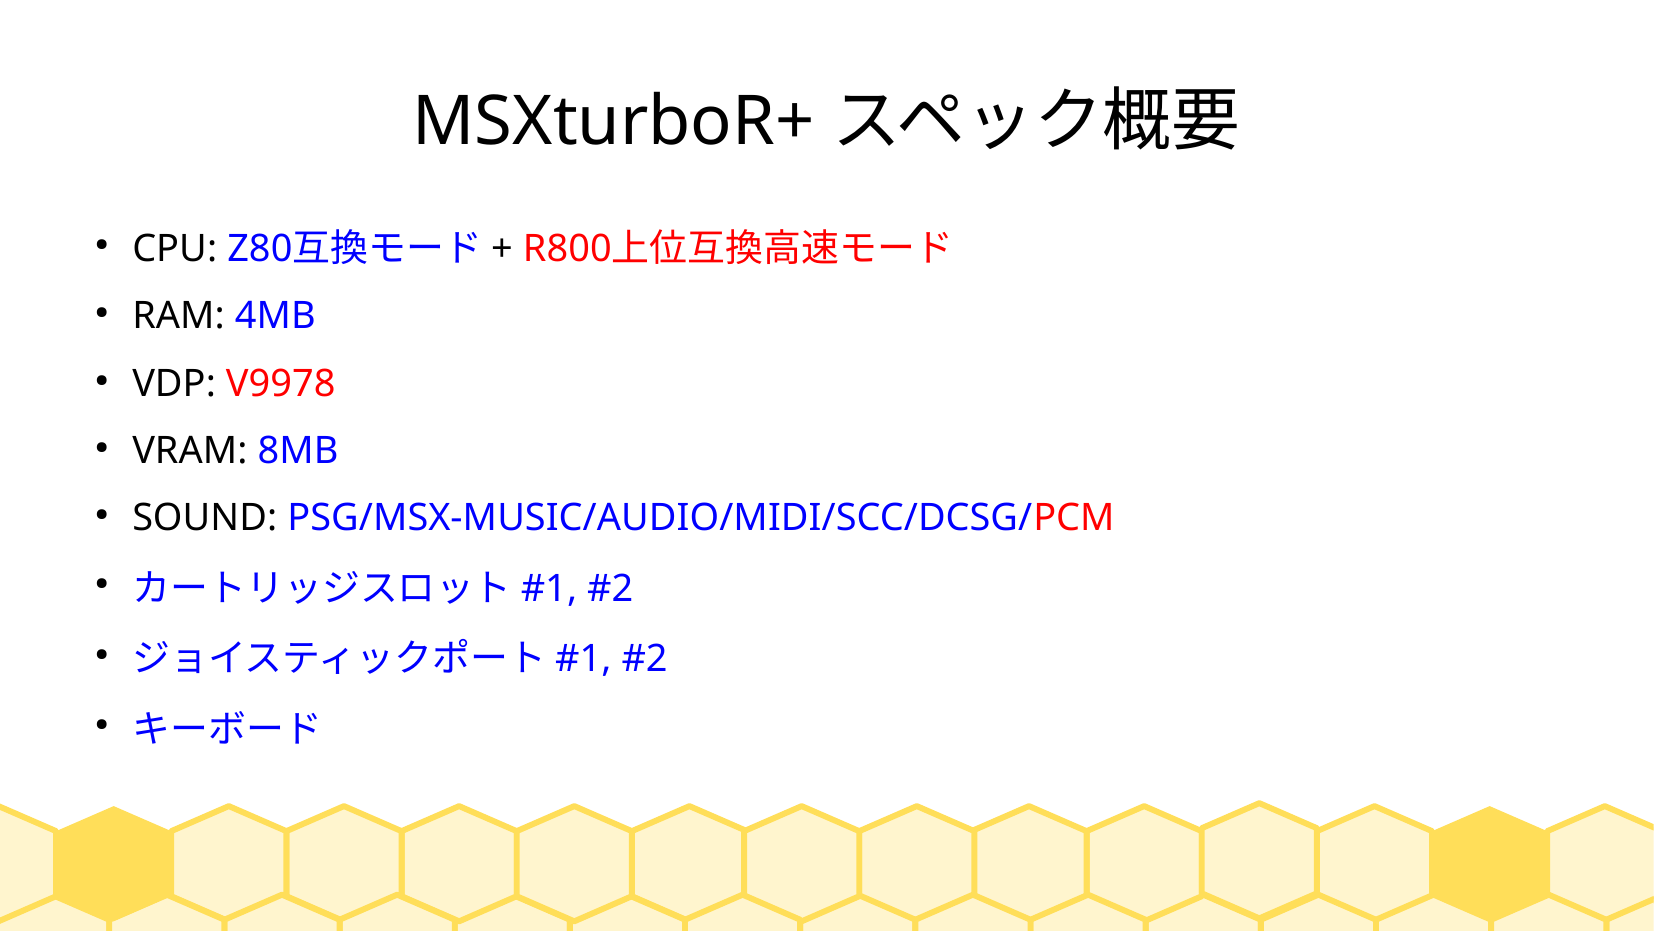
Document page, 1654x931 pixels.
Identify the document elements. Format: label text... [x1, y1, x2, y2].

title MSXturboR+ スペック概要 [82, 37, 1571, 193]
list CPU: Z80互換モード + R800上位互換高速モード RAM: 4MB VDP: V9978 VRAM: 8MB SOUND: PSG/MSX-MUSIC/AUDIO/MIDI/SCC/DCSG/PCM カートリッジスロット #1, #2 ジョイスティックポート #1, #2 キーボード [82, 217, 1571, 758]
